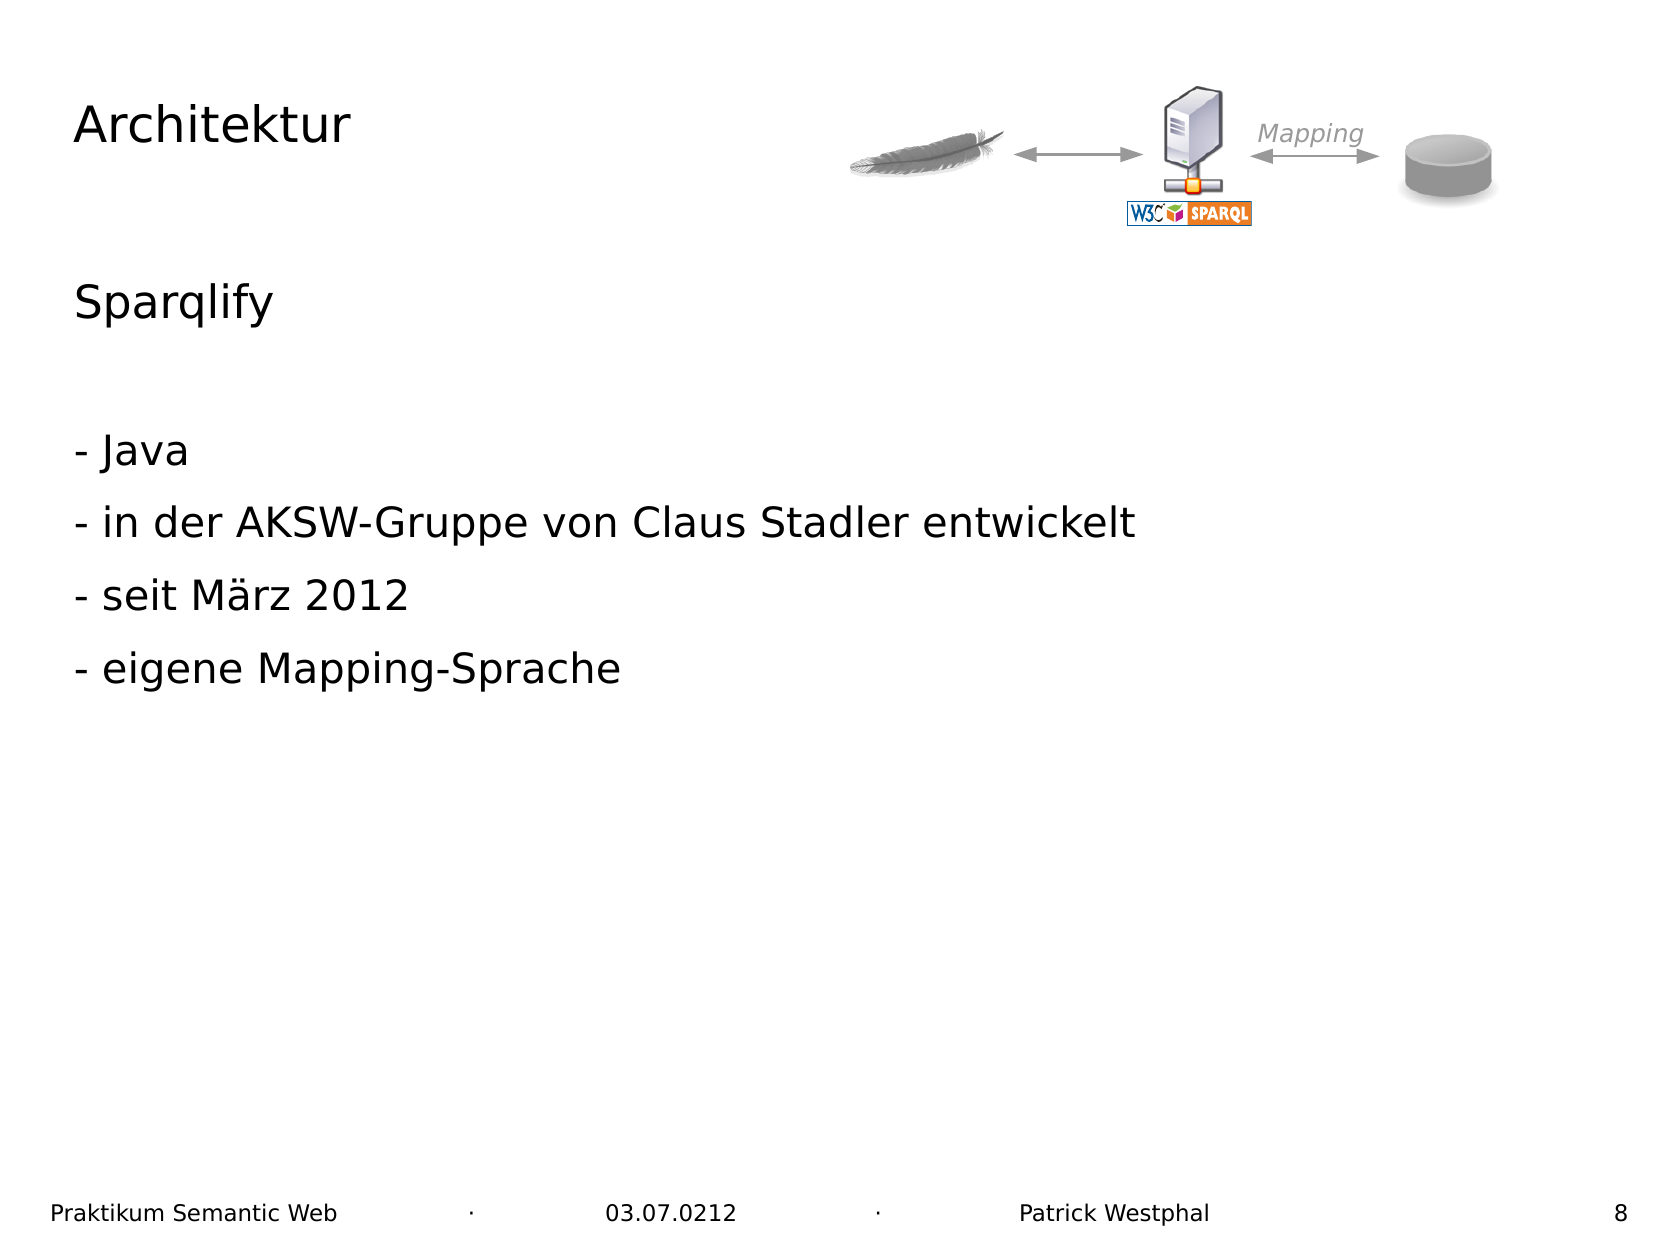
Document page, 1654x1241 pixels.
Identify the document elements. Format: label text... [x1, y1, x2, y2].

picture [1127, 201, 1252, 226]
picture [1135, 82, 1250, 197]
text_box Mapping [1226, 112, 1396, 157]
text_box Sparqlify - Java - in der AKSW-Gruppe von Claus Stadler entwickelt - seit März 2012 - eigene Mapping-Sprache [59, 189, 1583, 701]
picture [1398, 116, 1500, 217]
text_box <Nummer> [1474, 1192, 1644, 1235]
text_box Architektur [59, 59, 1583, 133]
text_box Praktikum Semantic Web · 03.07.0212 · Patrick Westphal [35, 1192, 1300, 1235]
picture [850, 129, 1004, 178]
